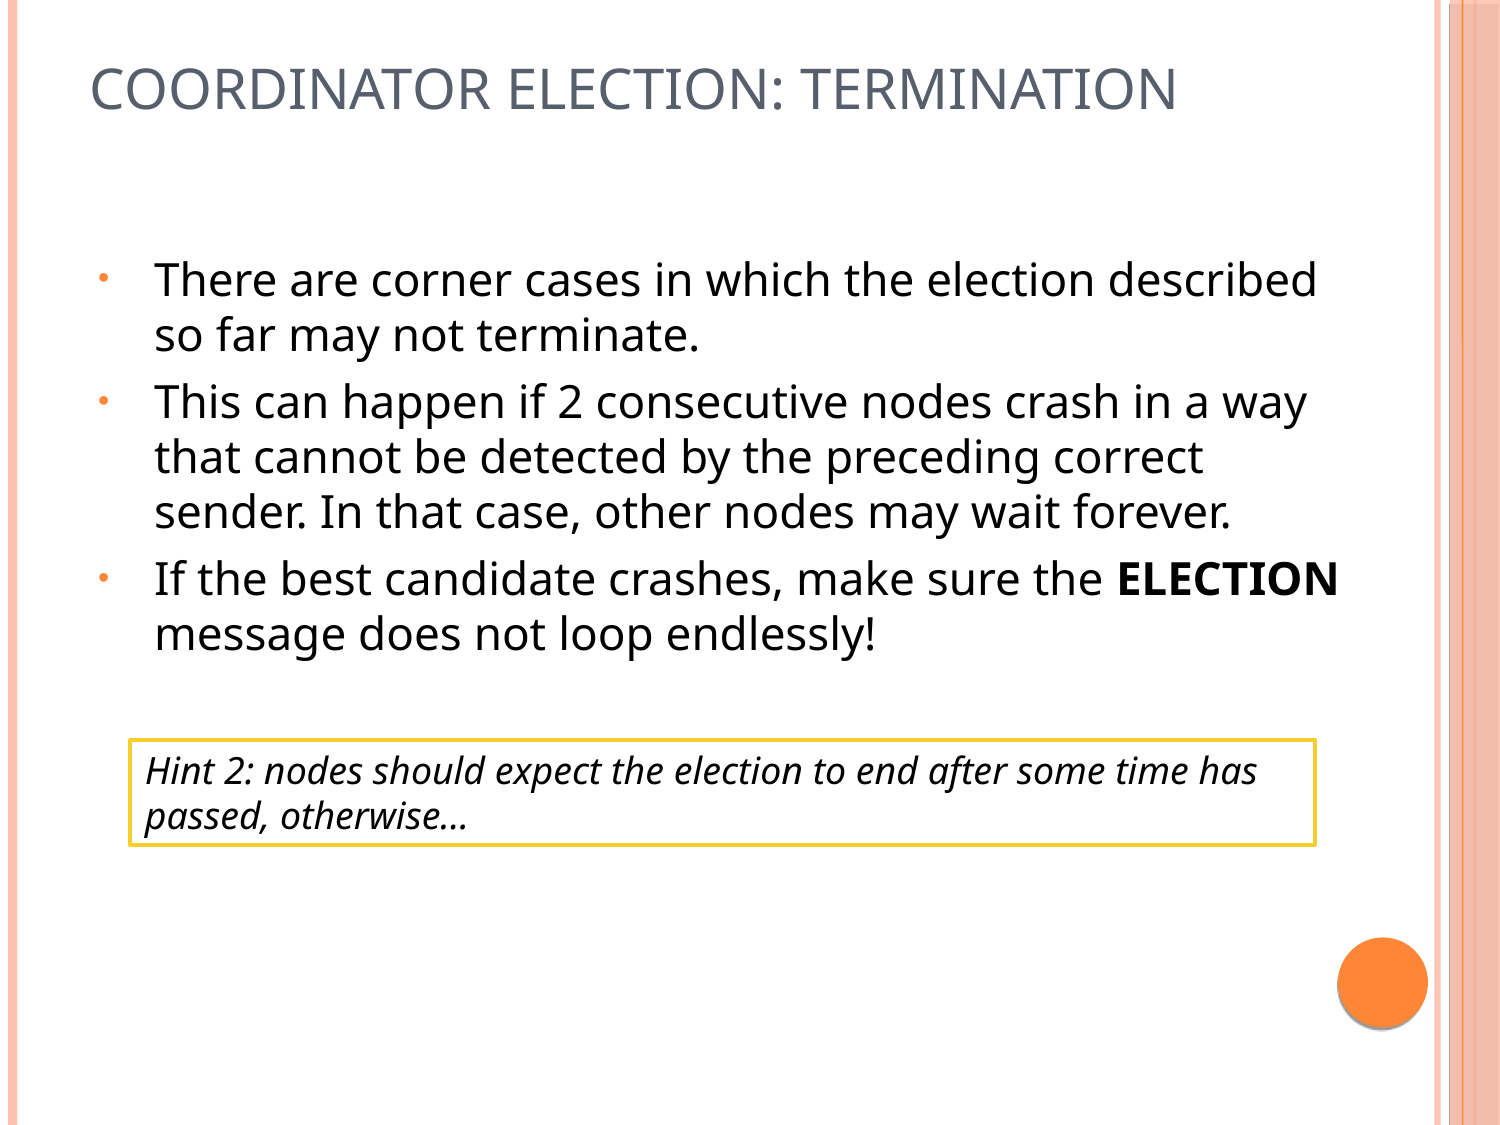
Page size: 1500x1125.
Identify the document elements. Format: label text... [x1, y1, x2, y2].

list There are corner cases in which the election described so far may not terminate. This can happen if 2 consecutive nodes crash in a way that cannot be detected by the preceding correct sender. In that case, other nodes may wait forever. If the best candidate crashes, make sure the ELECTION message does not loop endlessly! [83, 242, 1363, 690]
slide_number [1333, 940, 1434, 1027]
text_box Hint 2: nodes should expect the election to end after some time has passed, otherwise... [130, 739, 1316, 845]
title Coordinator election: termination [75, 45, 1300, 129]
